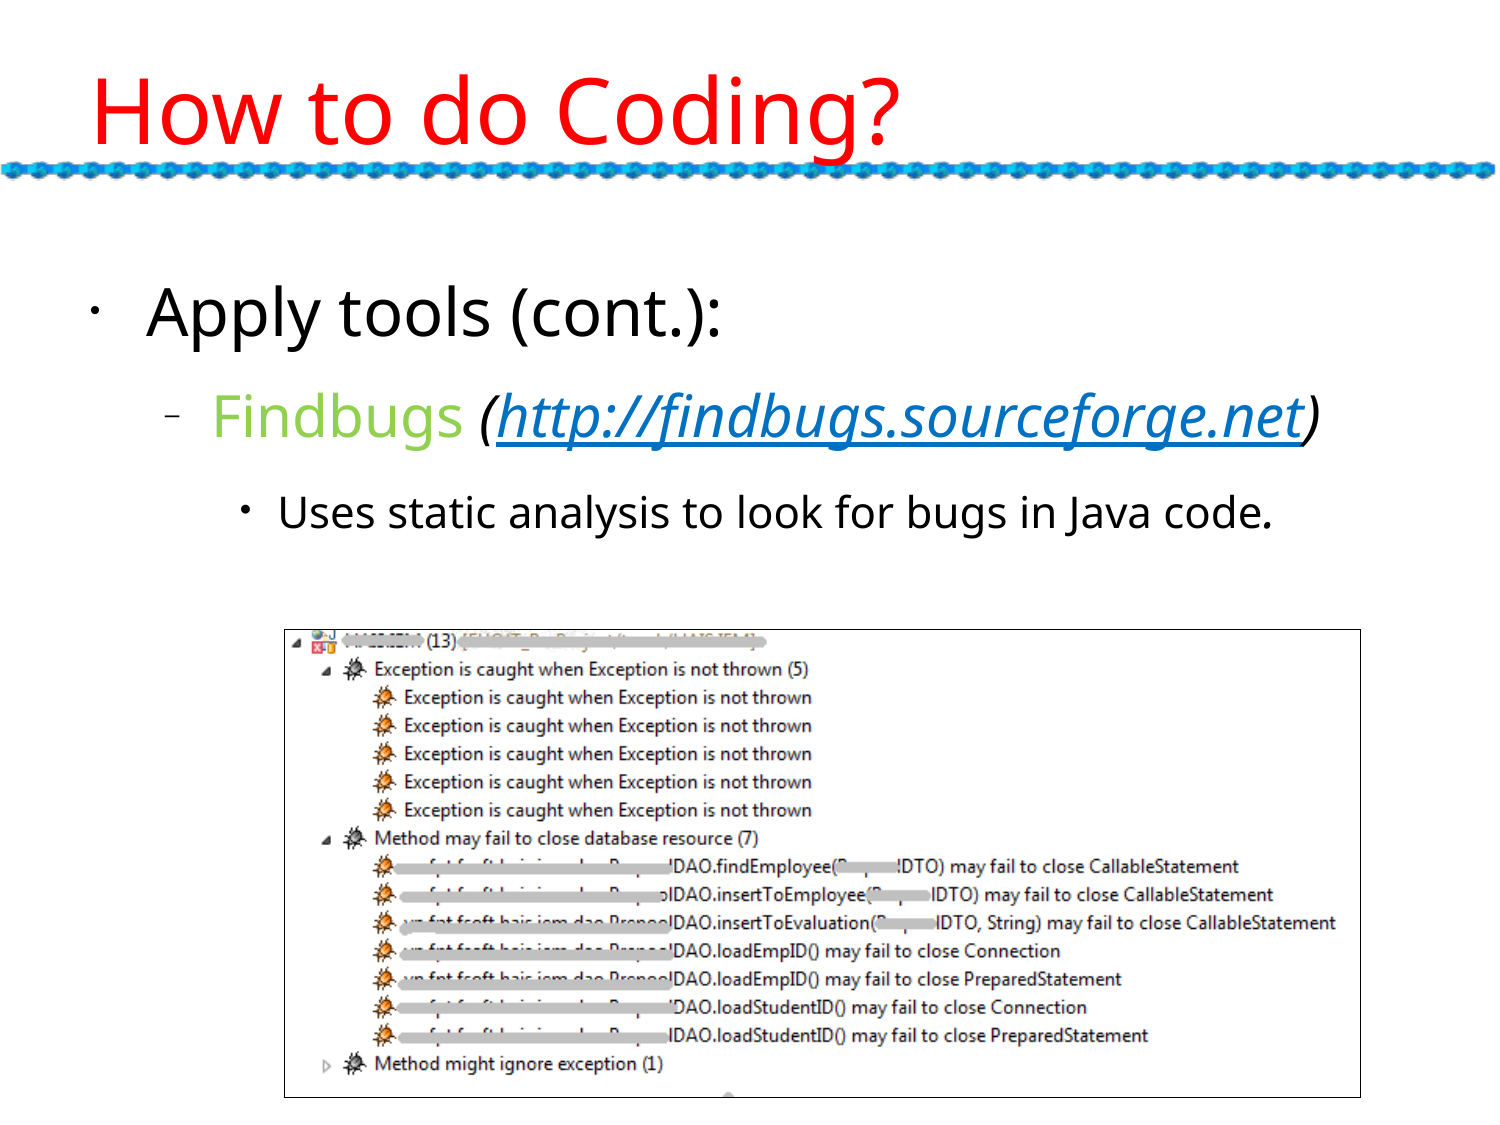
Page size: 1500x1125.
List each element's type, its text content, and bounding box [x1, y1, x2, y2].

picture [284, 629, 1361, 1097]
list Apply tools (cont.): Findbugs (http://findbugs.sourceforge.net) Uses static analysis to look for bugs in Java code. [75, 262, 1425, 1005]
picture [1425, 161, 1499, 181]
title How to do Coding? [75, 45, 1425, 233]
picture [0, 161, 75, 181]
